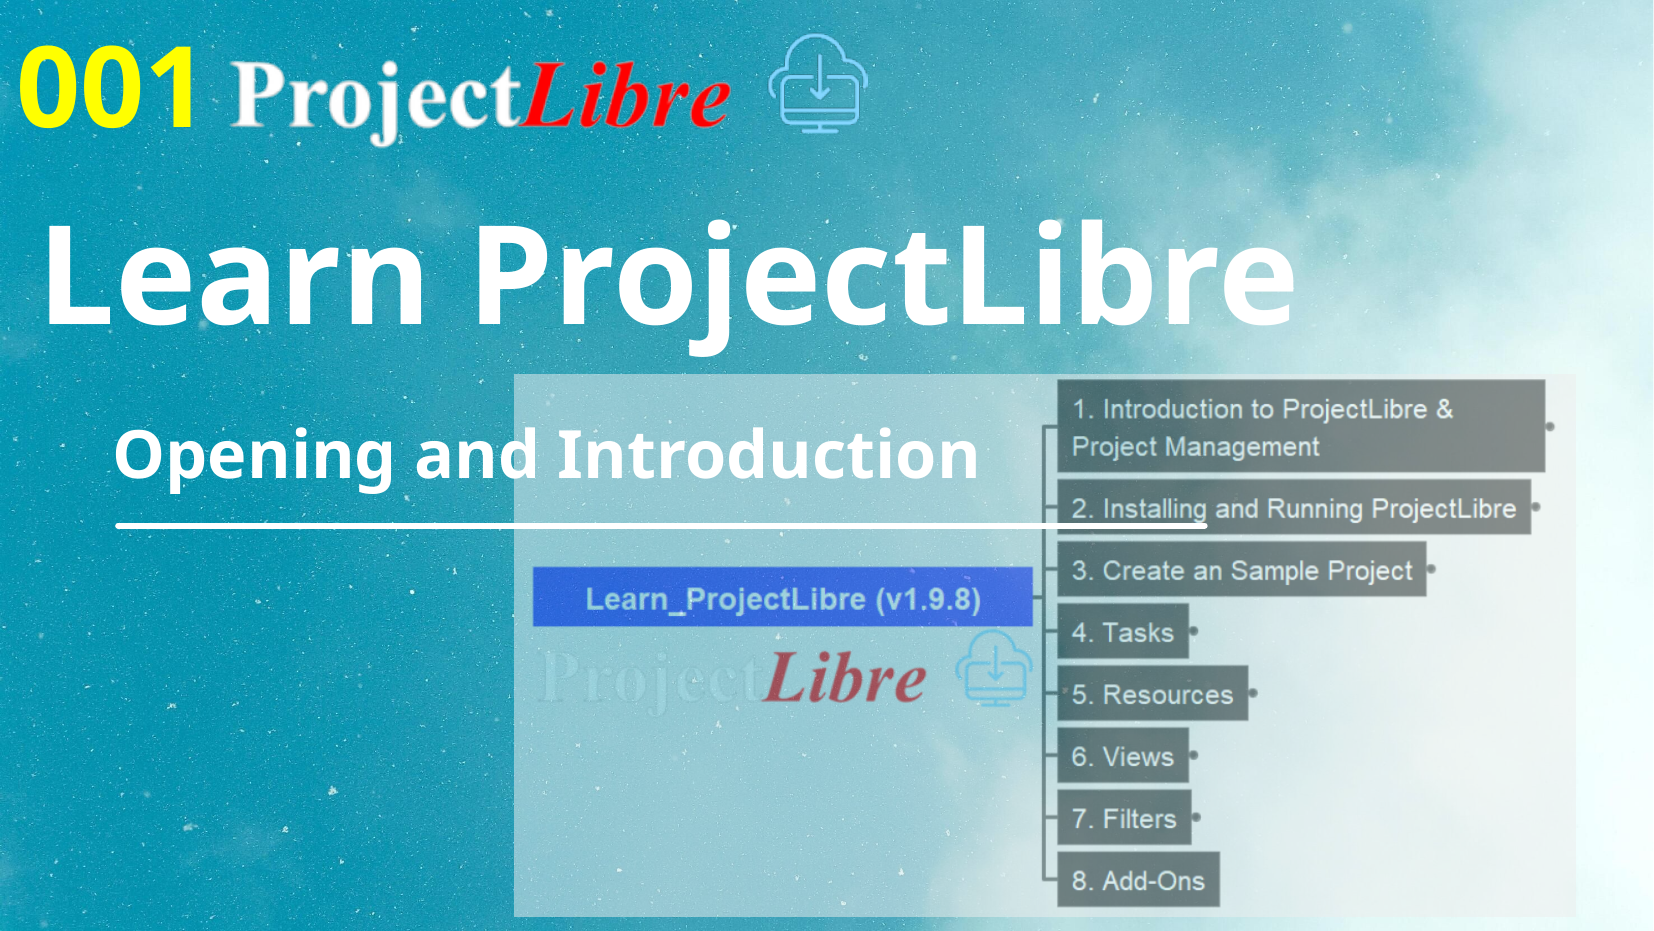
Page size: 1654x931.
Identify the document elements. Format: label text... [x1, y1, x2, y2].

picture [0, 0, 1654, 931]
subtitle Opening and Introduction [112, 393, 1013, 526]
title Learn ProjectLibre [37, 167, 1307, 376]
text_box 001 [0, 0, 226, 169]
